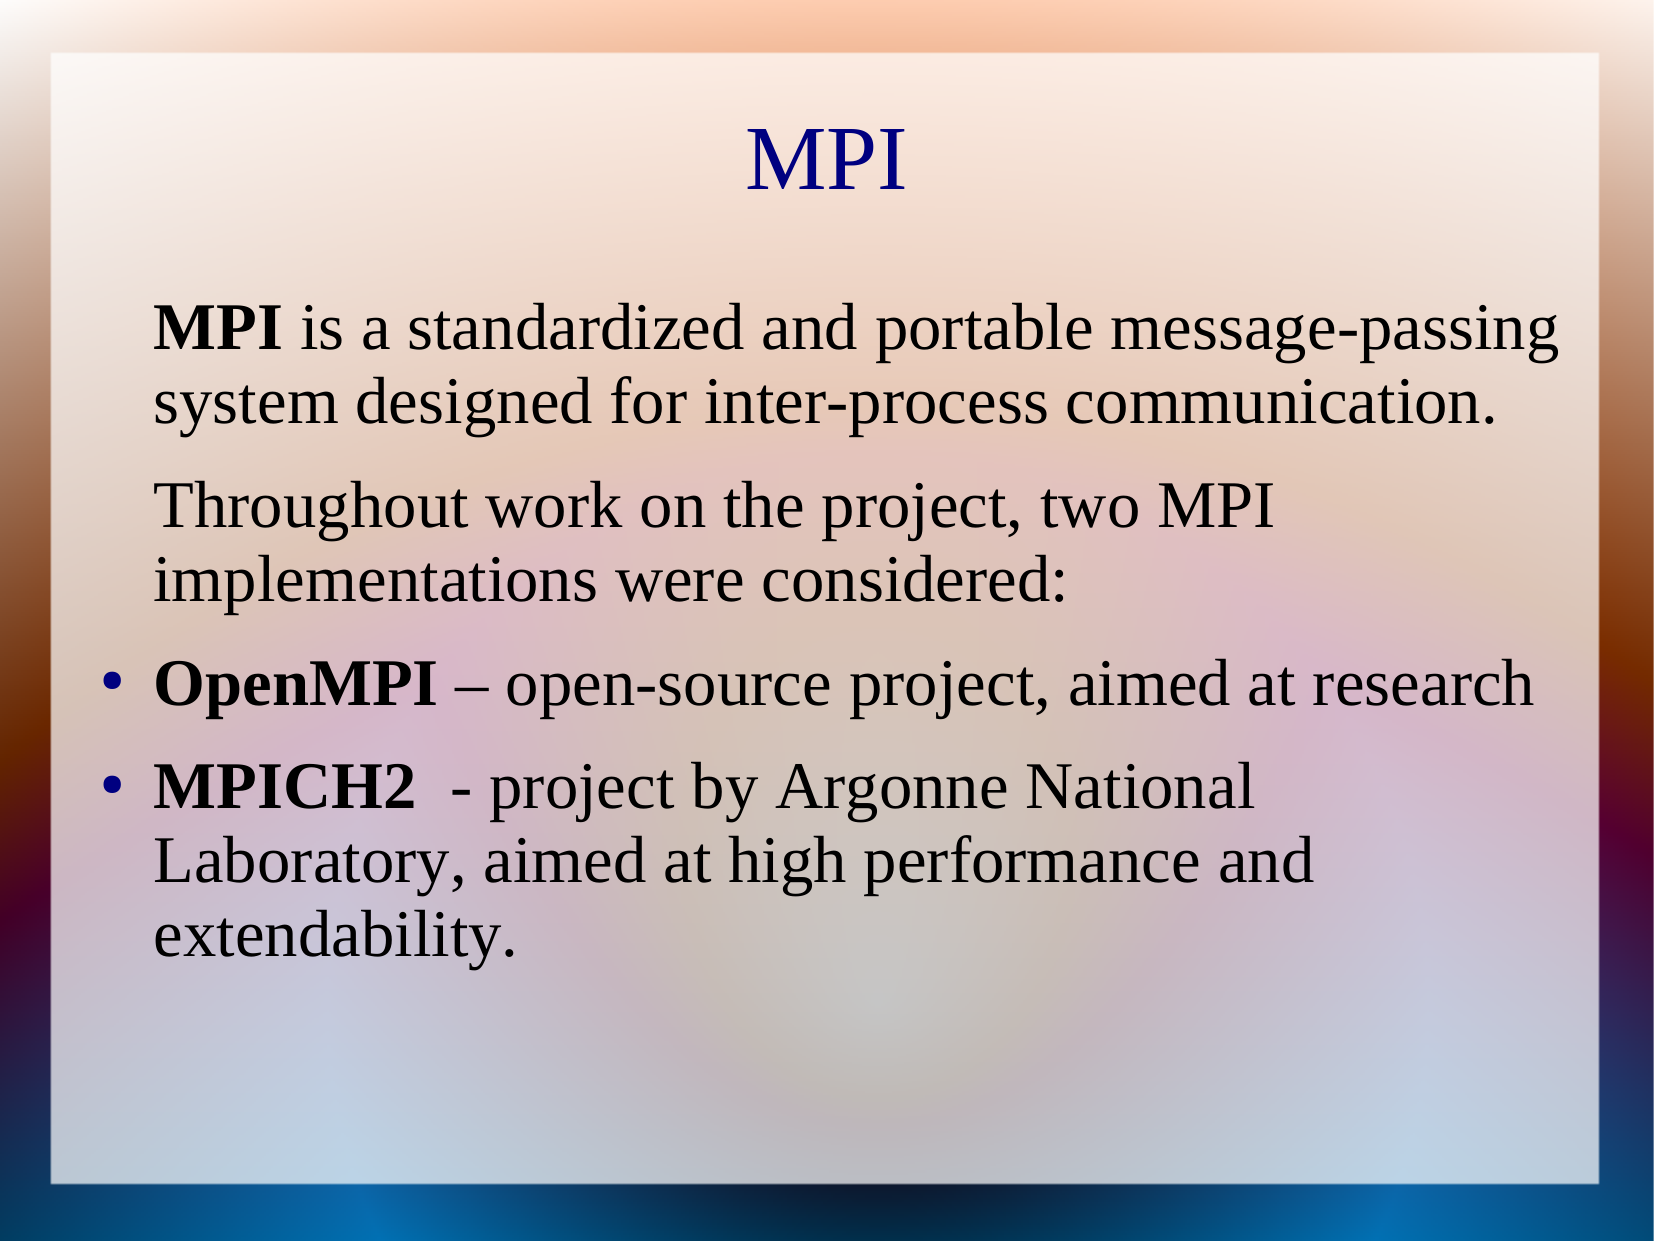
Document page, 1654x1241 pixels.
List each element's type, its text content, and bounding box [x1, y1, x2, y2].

list MPI is a standardized and portable message-passing system designed for inter-process communication. Throughout work on the project, two MPI implementations were considered: OpenMPI – open-source project, aimed at research MPICH2 - project by Argonne National Laboratory, aimed at high performance and extendability. [82, 290, 1571, 1010]
picture [0, 0, 1654, 1241]
title MPI [82, 55, 1571, 263]
